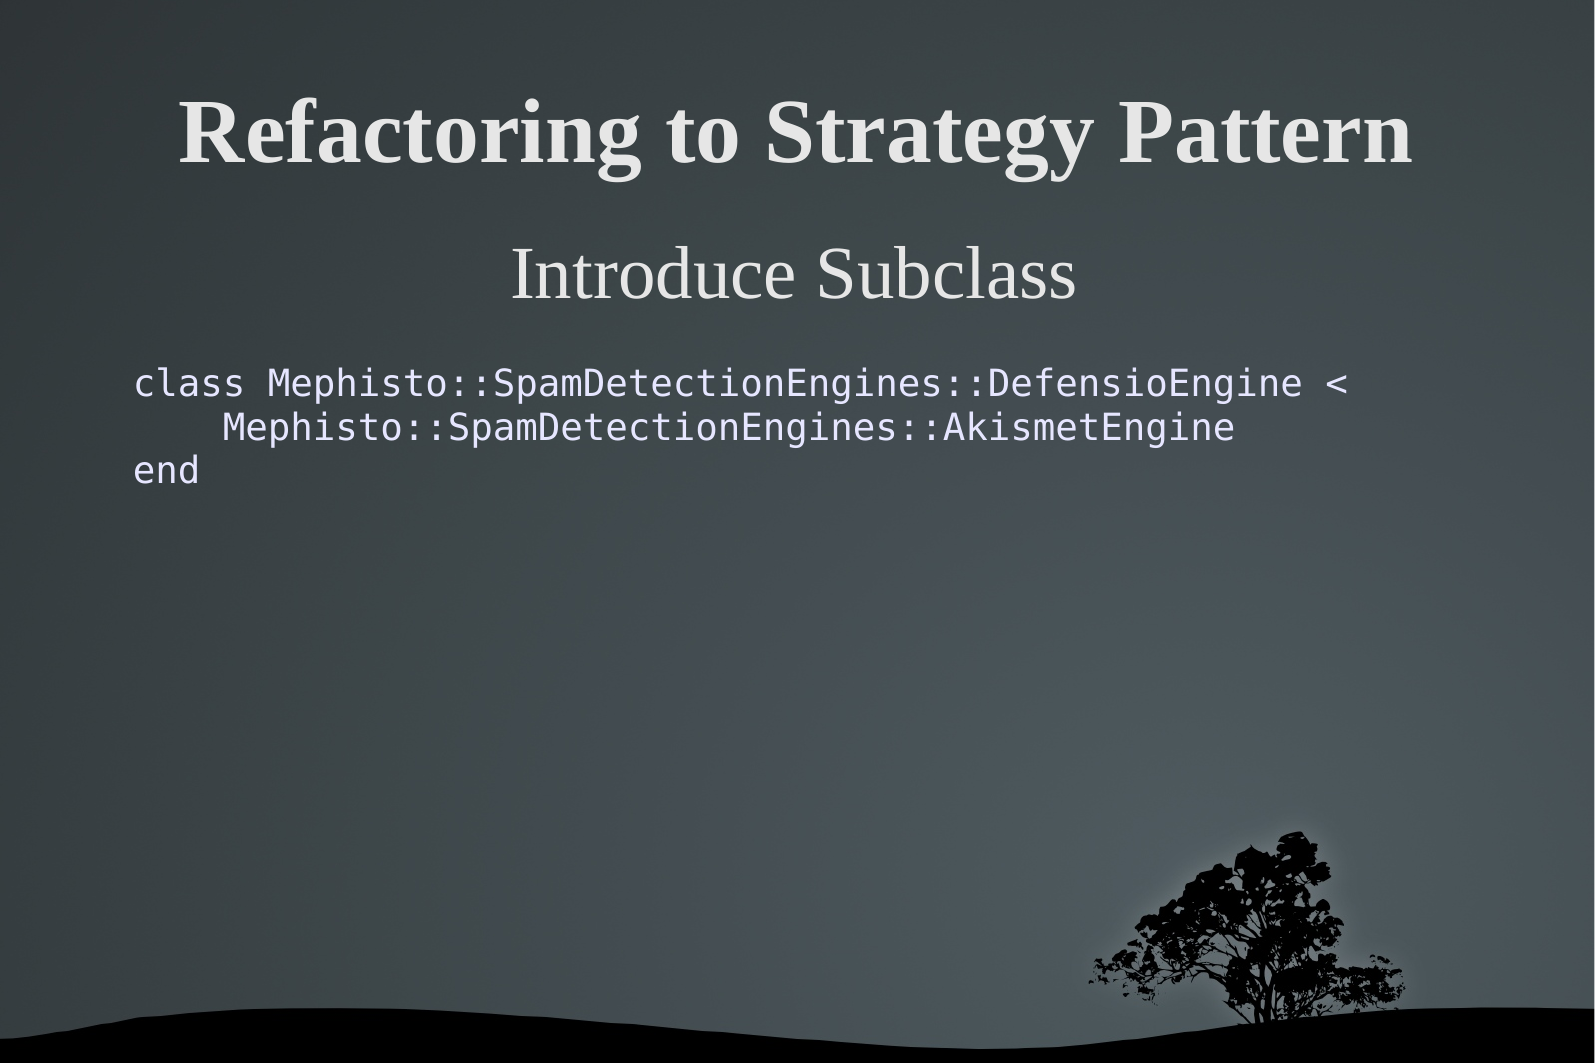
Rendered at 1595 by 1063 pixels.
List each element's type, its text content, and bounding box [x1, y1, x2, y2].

title Introduce Subclass [76, 221, 1512, 325]
picture [0, 0, 1595, 1063]
title Refactoring to Strategy Pattern [79, 49, 1515, 213]
text_box class Mephisto::SpamDetectionEngines::DefensioEngine < Mephisto::SpamDetectionEngines::AkismetEngine end [118, 354, 1477, 916]
